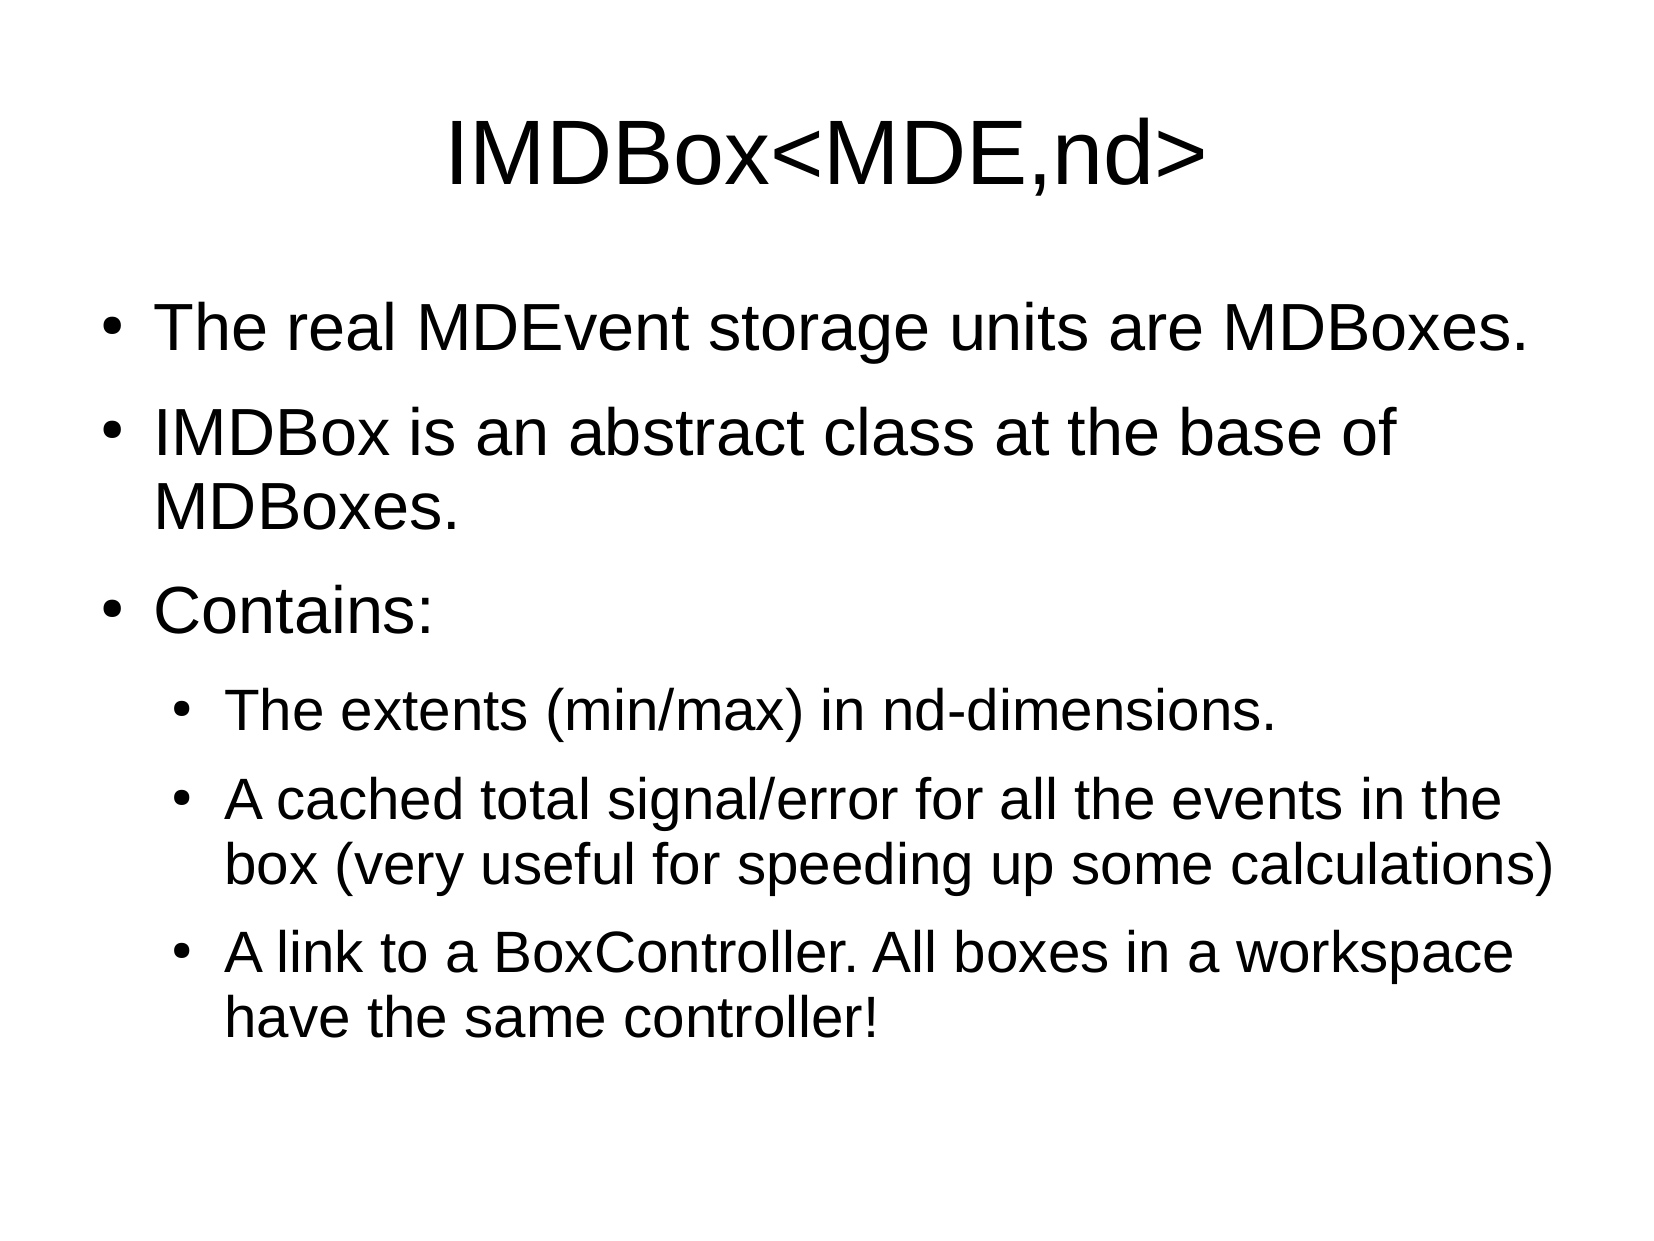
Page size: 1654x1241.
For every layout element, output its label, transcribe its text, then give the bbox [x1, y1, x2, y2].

title IMDBox<MDE,nd> [82, 49, 1571, 257]
list The real MDEvent storage units are MDBoxes. IMDBox is an abstract class at the base of MDBoxes. Contains: The extents (min/max) in nd-dimensions. A cached total signal/error for all the events in the box (very useful for speeding up some calculations) A link to a BoxController. All boxes in a workspace have the same controller! [82, 290, 1571, 1109]
